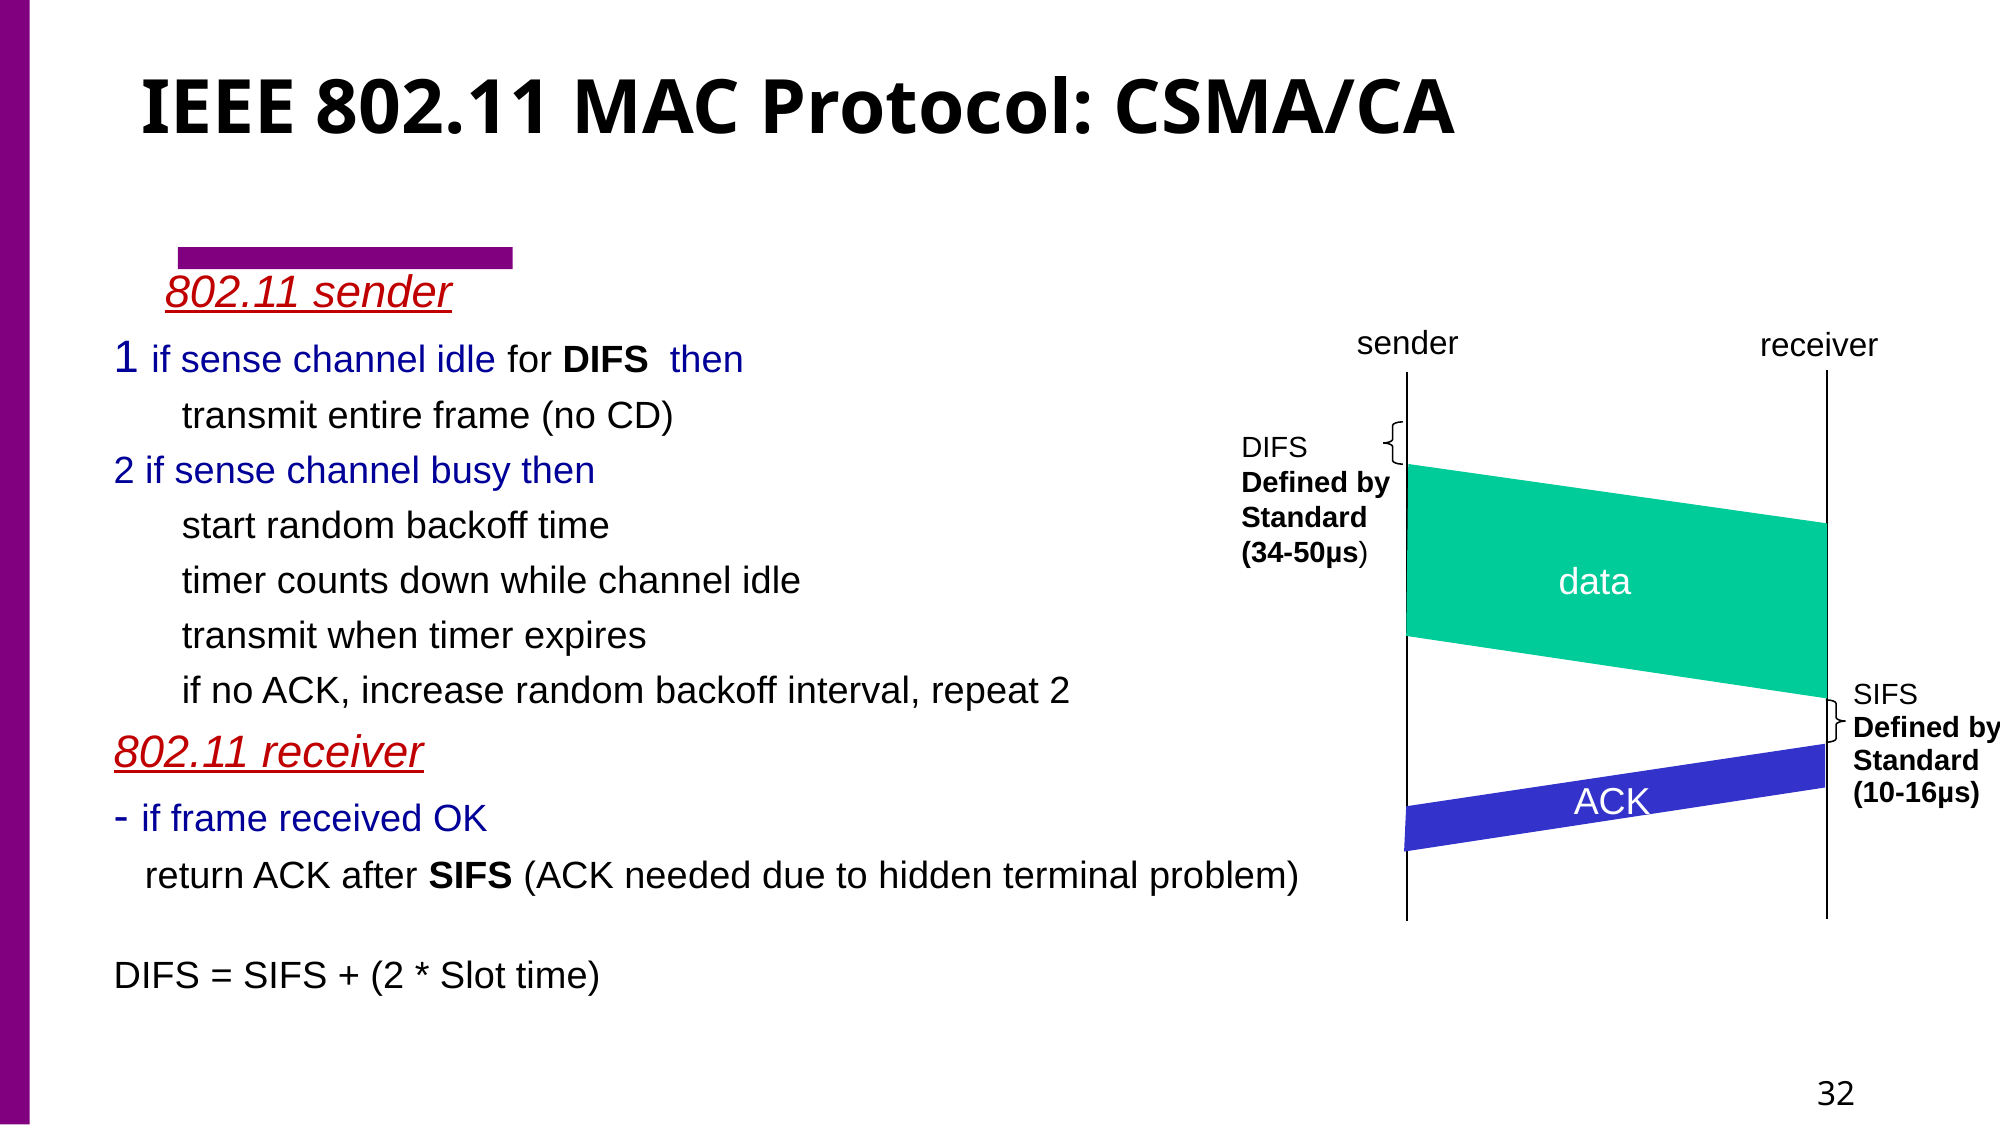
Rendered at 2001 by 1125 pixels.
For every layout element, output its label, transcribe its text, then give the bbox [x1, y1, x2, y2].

text_box DIFS Defined by Standard (34-50µs) [1226, 421, 1414, 577]
title IEEE 802.11 MAC Protocol: CSMA/CA [90, 25, 1889, 182]
text_box sender [1342, 313, 1474, 370]
text_box [1404, 783, 1559, 852]
text_box receiver [1745, 315, 1894, 371]
text_box [1655, 743, 1826, 812]
text_box SIFS Defined by Standard (10-16µs) [1838, 670, 2000, 817]
text_box data [1543, 548, 1647, 610]
text_box ACK [1559, 769, 1666, 830]
list 802.11 sender 1 if sense channel idle for DIFS then transmit entire frame (no CD) 2 if sense channel busy then start random backoff time timer counts down while channel idle transmit when timer expires if no ACK, increase random backoff interval, repeat 2 802.11 receiver - if frame received OK return ACK after SIFS (ACK needed due to hidden terminal problem) DIFS = SIFS + (2 * Slot time) [98, 200, 1331, 1013]
